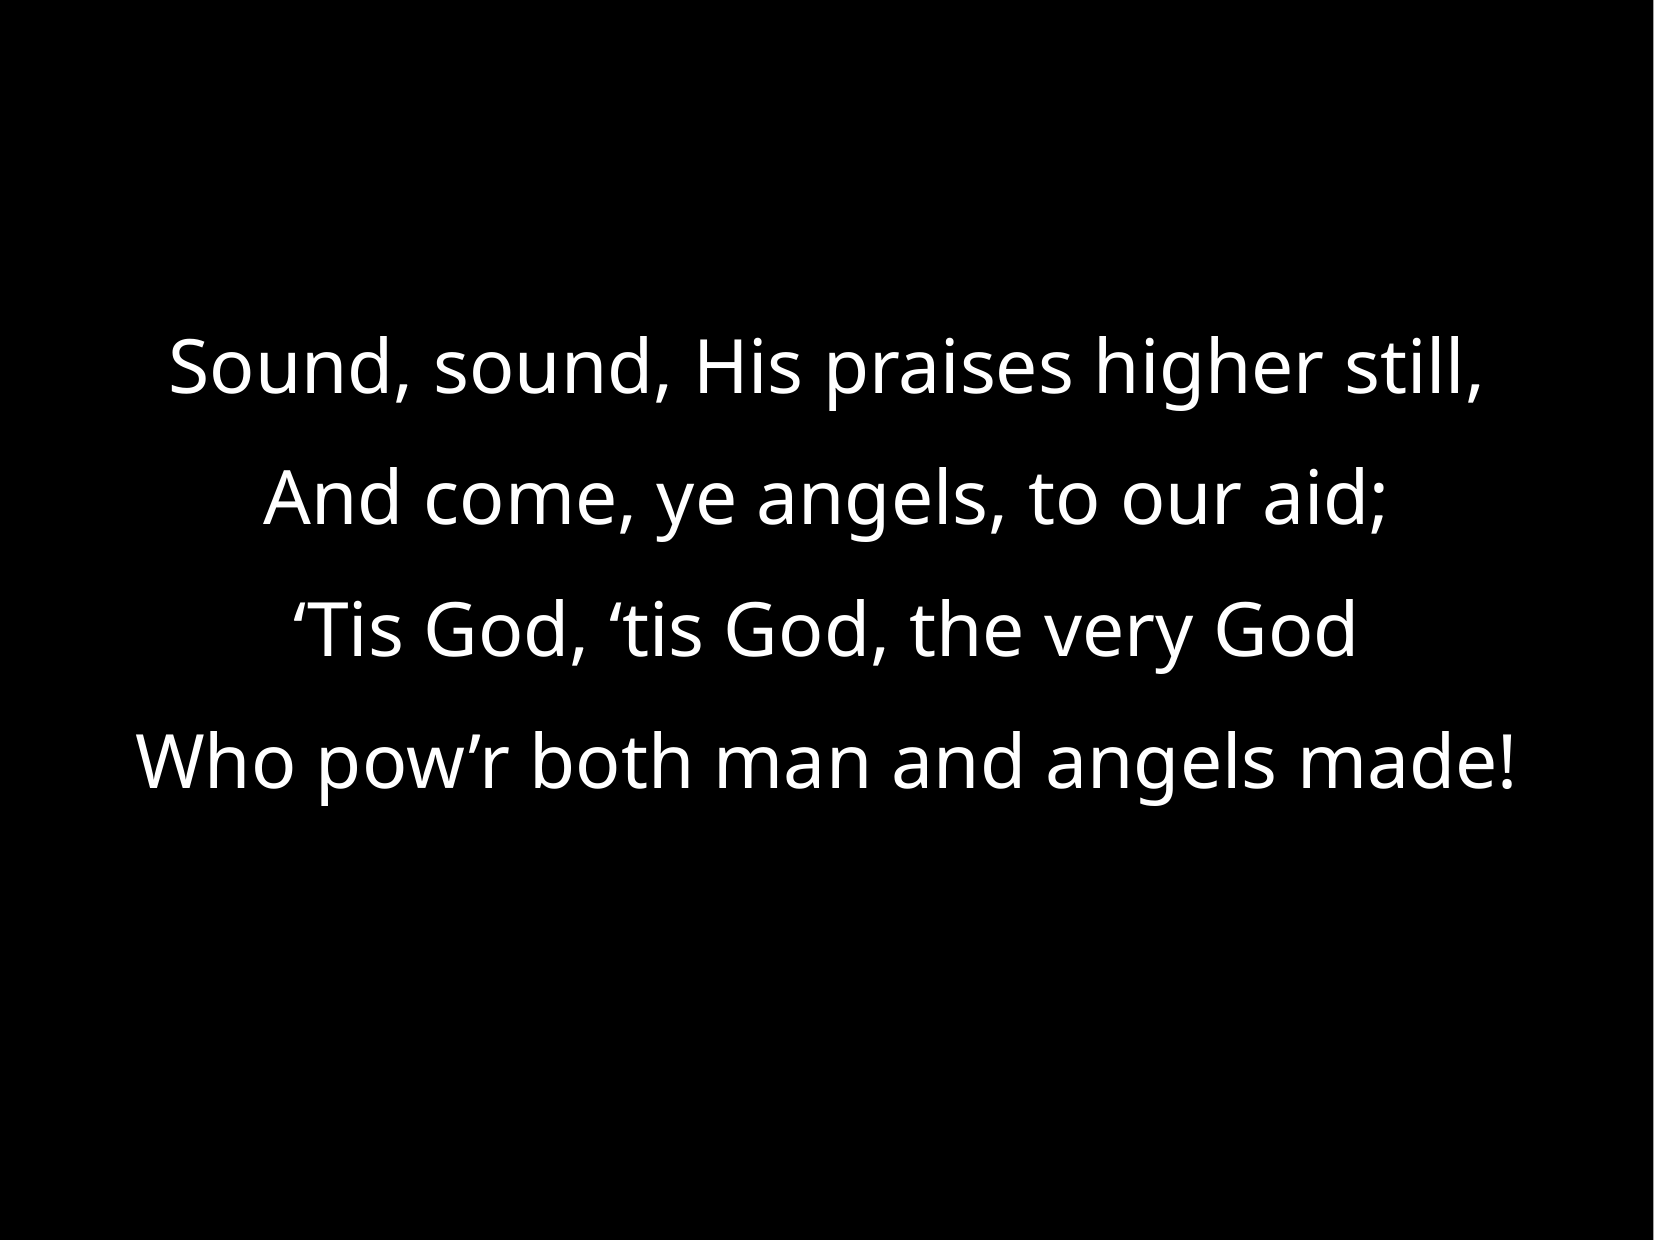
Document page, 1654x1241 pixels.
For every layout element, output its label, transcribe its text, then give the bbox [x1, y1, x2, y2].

list Sound, sound, His praises higher still, And come, ye angels, to our aid; ‘Tis God, ‘tis God, the very God Who pow’r both man and angels made! [0, 307, 1654, 1229]
